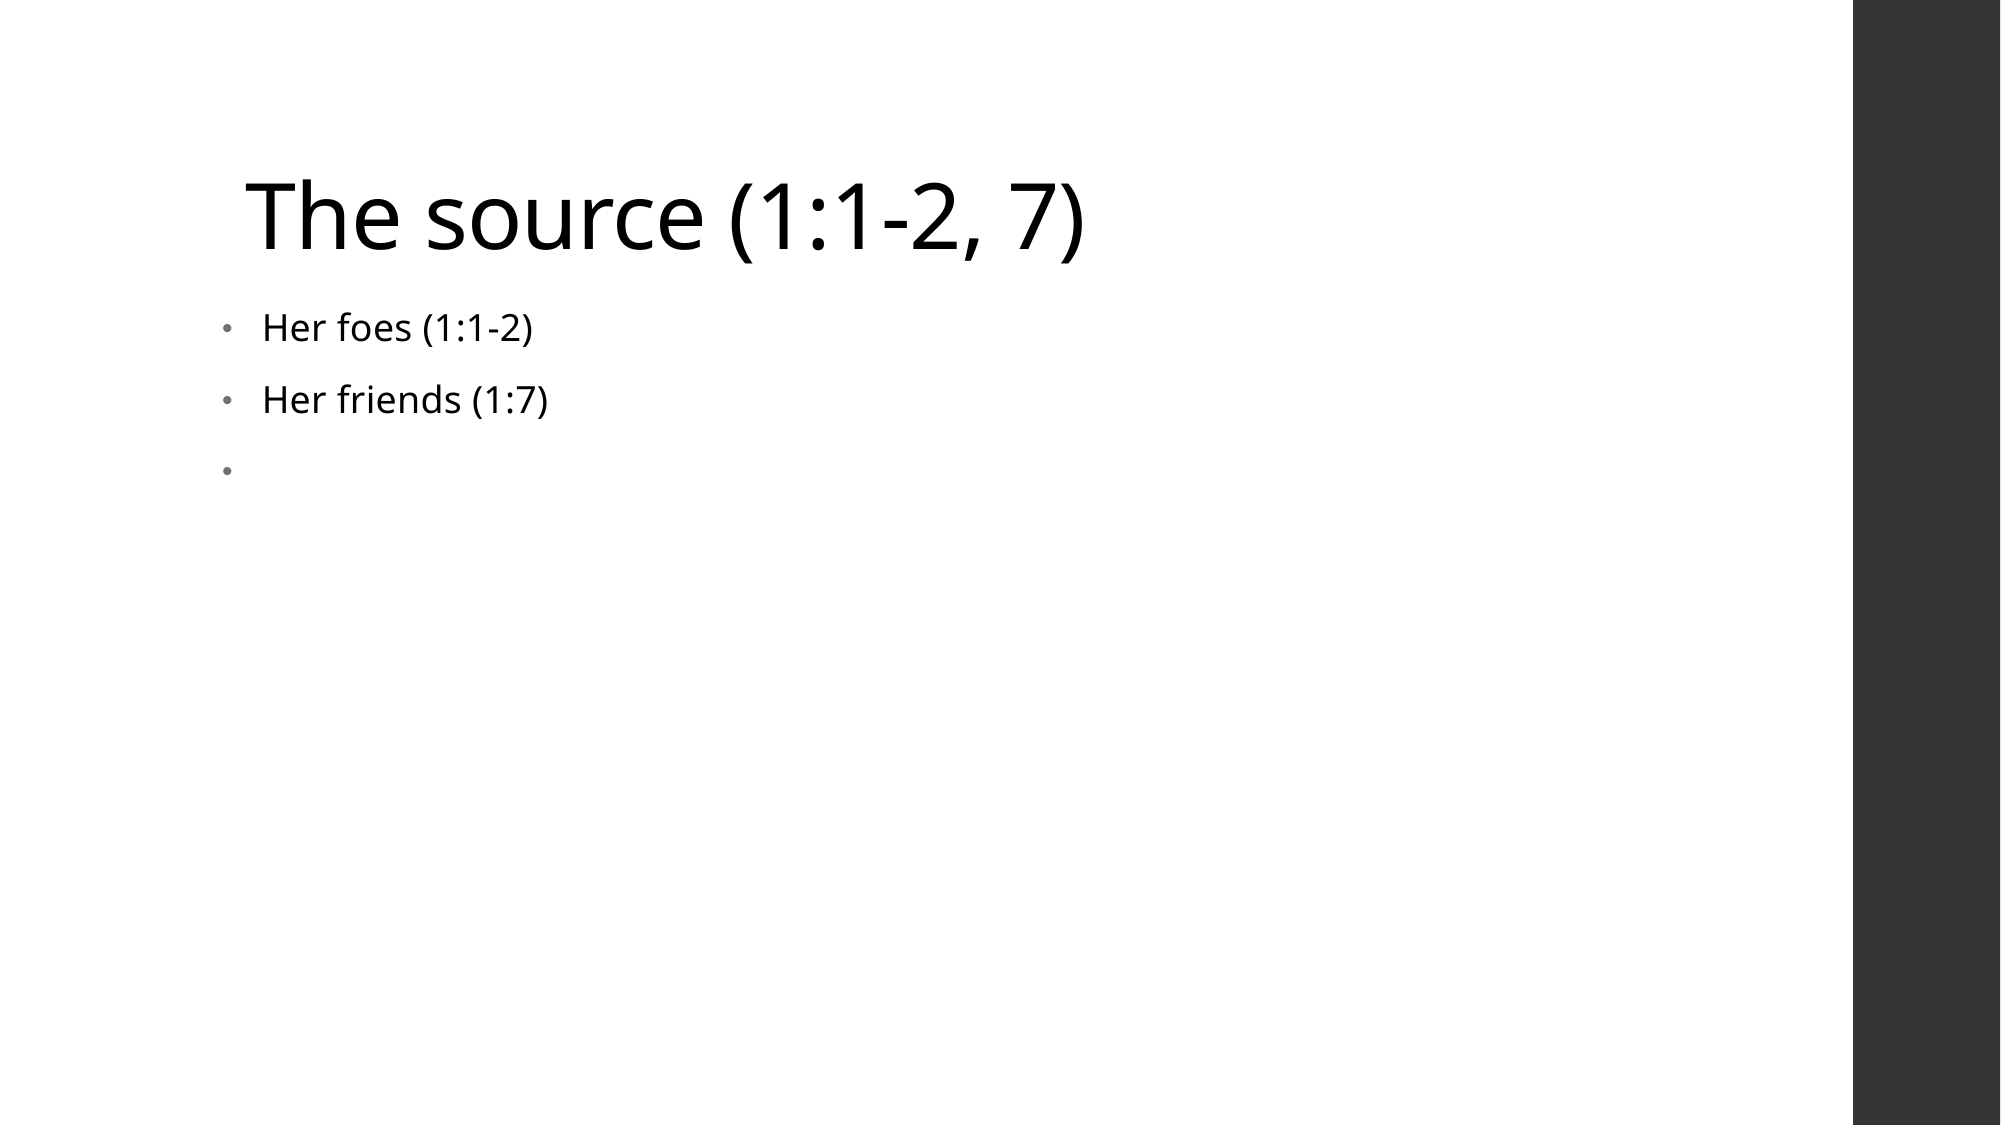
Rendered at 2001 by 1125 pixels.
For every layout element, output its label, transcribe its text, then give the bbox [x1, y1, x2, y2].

title The source (1:1-2, 7) [206, 60, 1797, 278]
list Her foes (1:1-2) Her friends (1:7) [206, 299, 1617, 1014]
